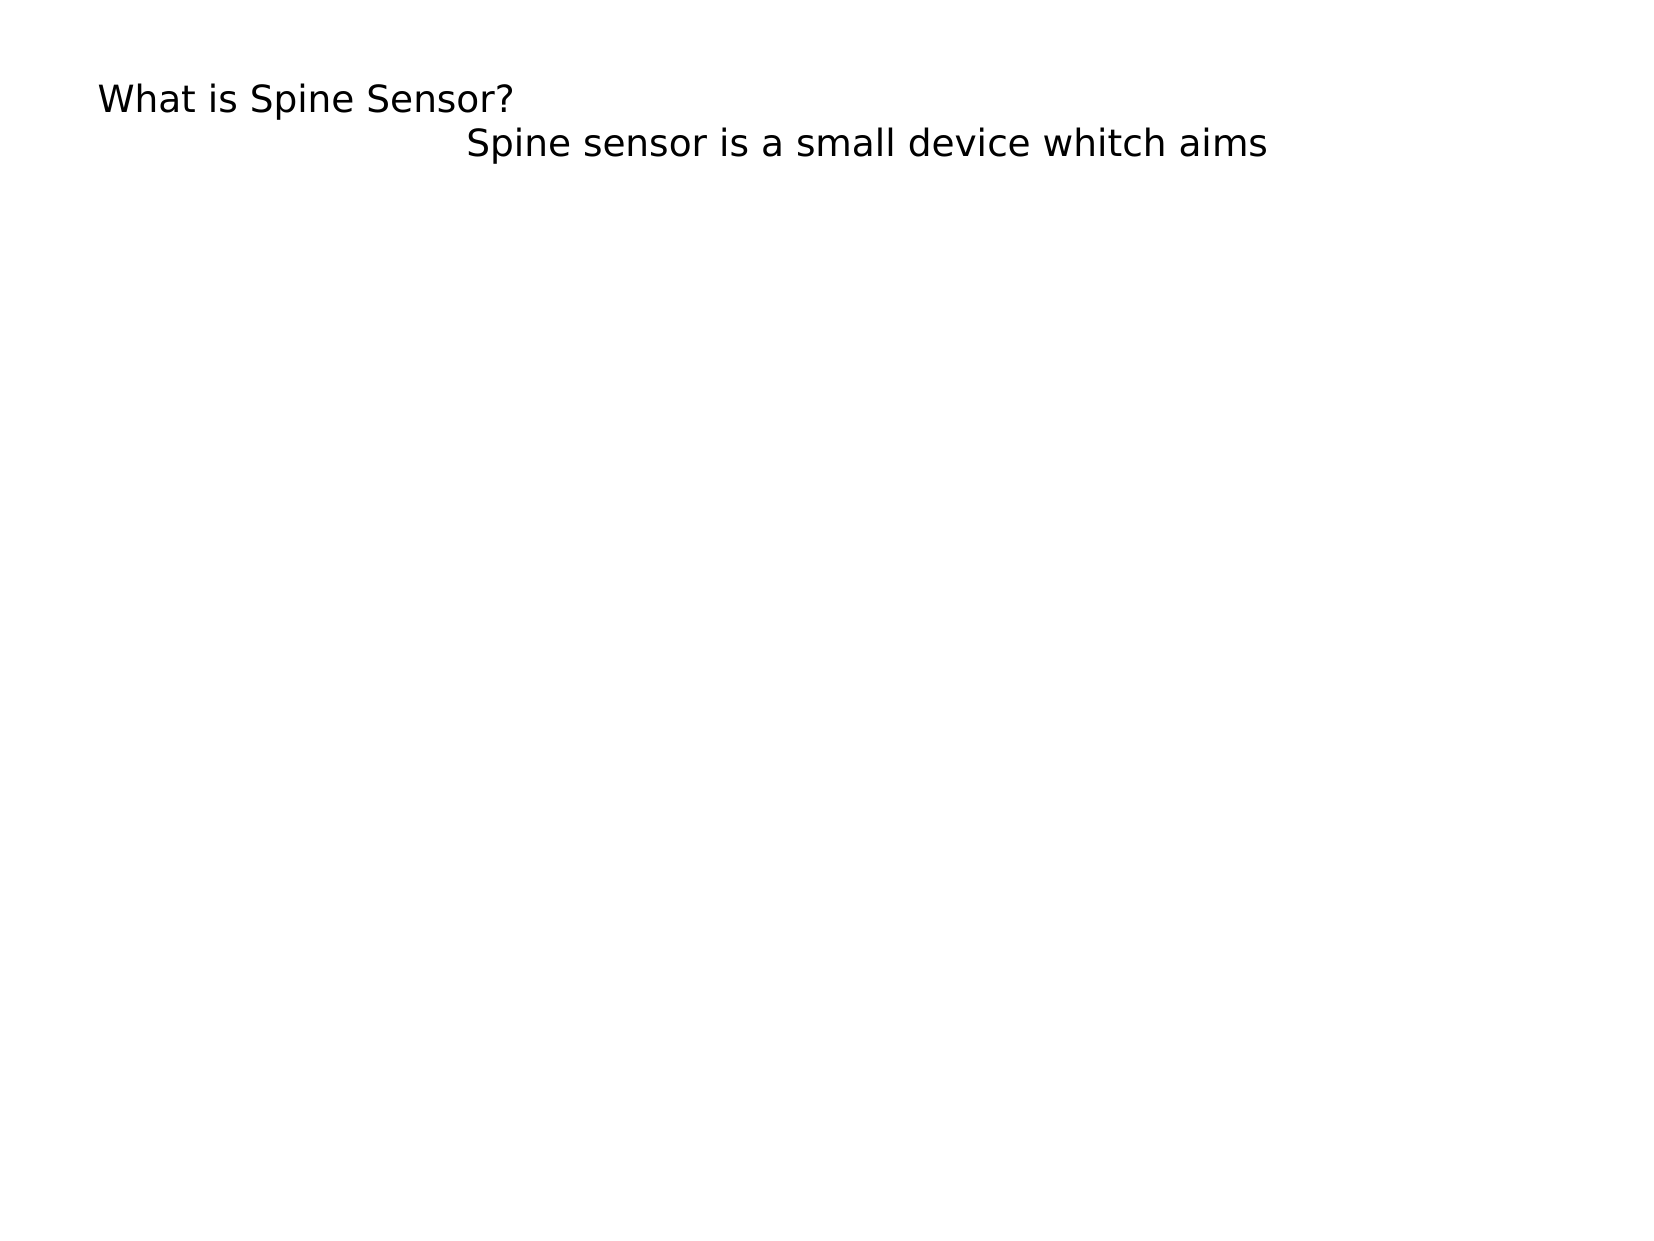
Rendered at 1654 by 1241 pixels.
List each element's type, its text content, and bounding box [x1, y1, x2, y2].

text_box What is Spine Sensor? Spine sensor is a small device whitch aims [82, 70, 1524, 173]
